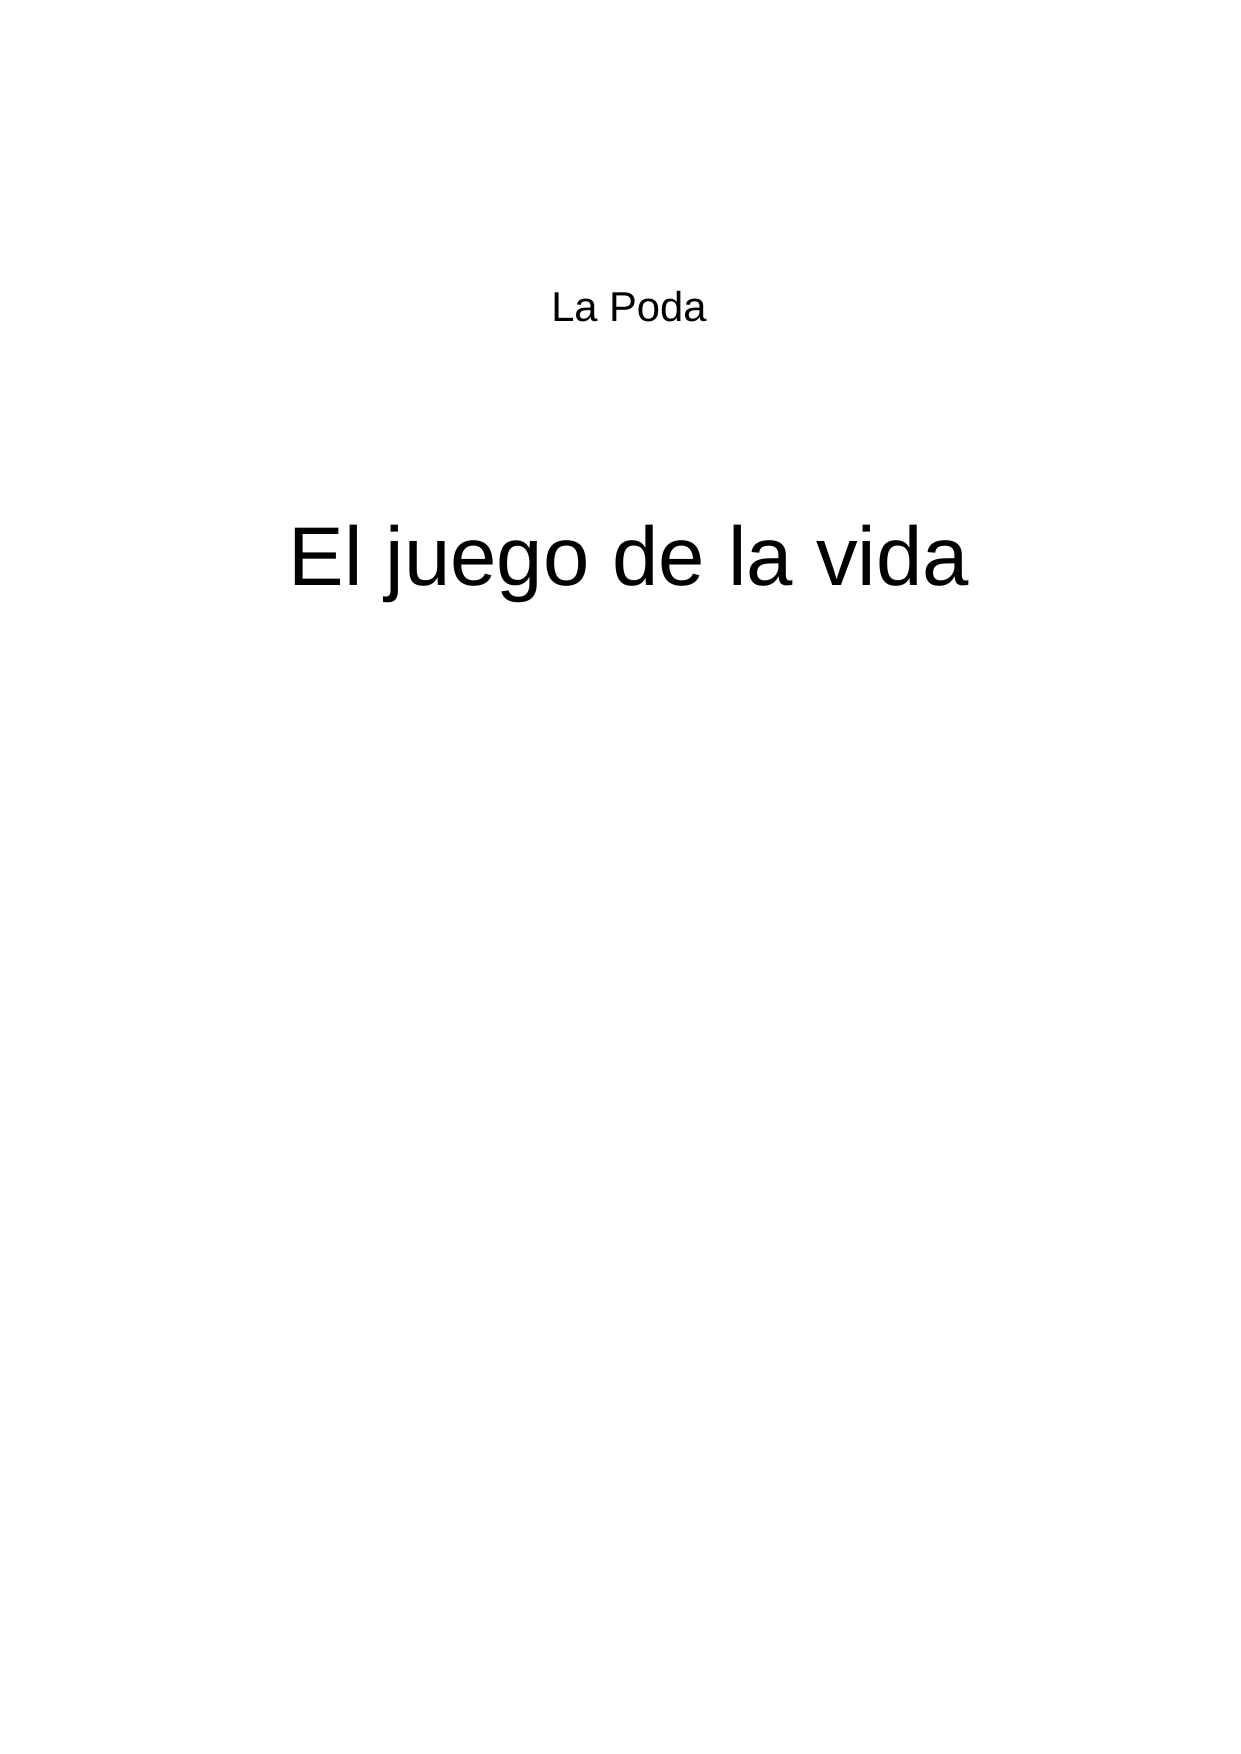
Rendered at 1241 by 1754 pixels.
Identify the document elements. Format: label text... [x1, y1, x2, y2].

title La Poda El juego de la vida [124, 283, 1134, 604]
